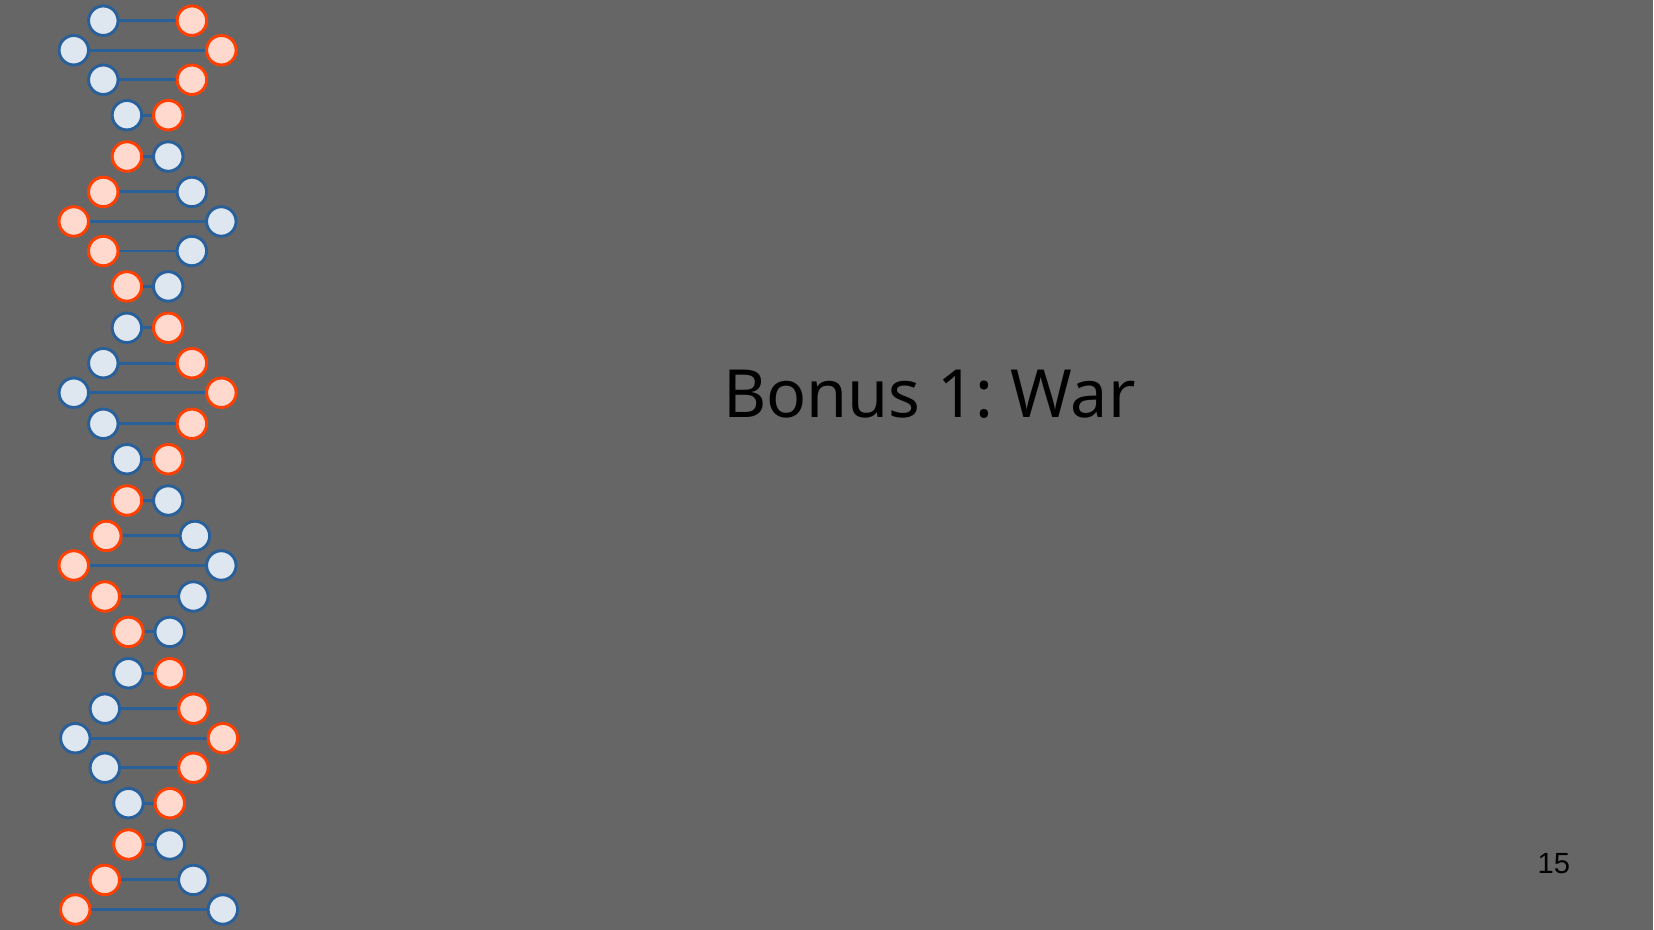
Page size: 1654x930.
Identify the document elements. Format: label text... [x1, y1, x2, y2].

subtitle Bonus 1: War [265, 35, 1594, 748]
